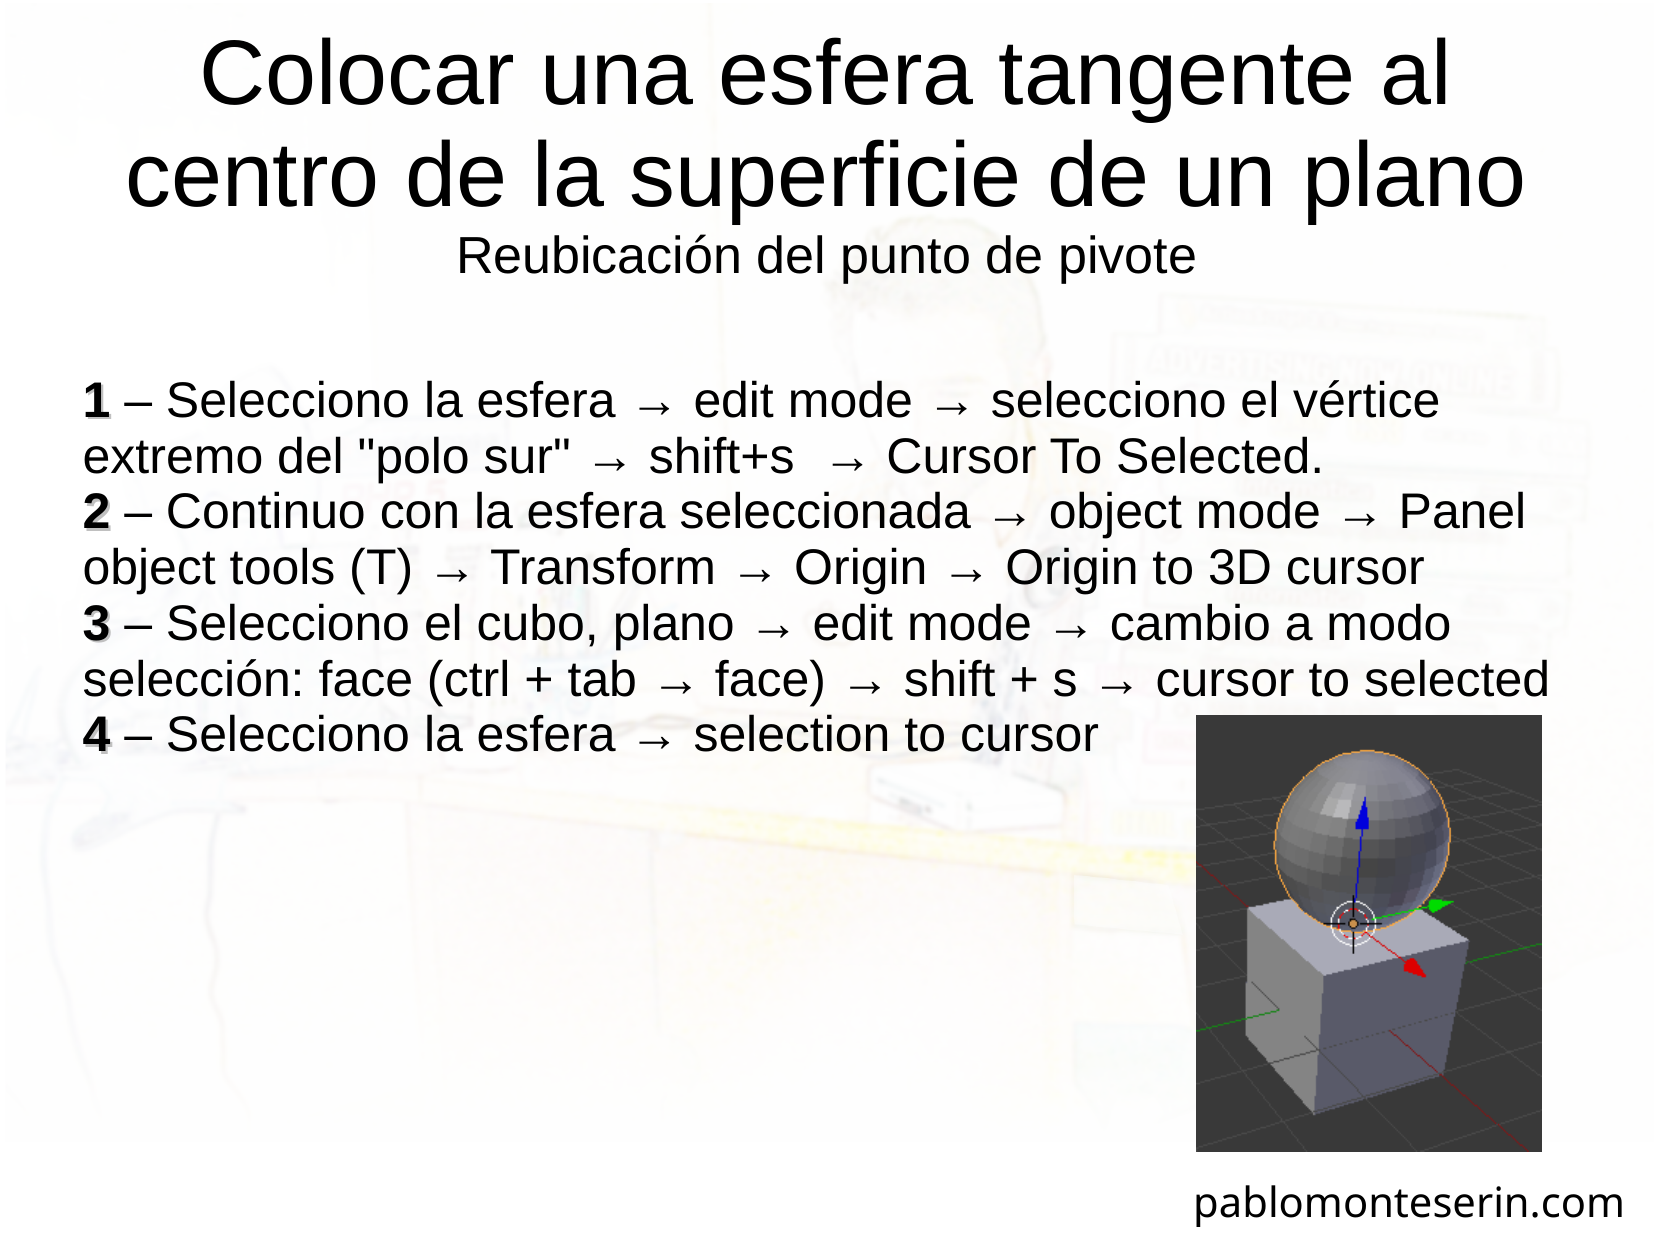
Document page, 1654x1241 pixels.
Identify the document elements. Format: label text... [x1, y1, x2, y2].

picture [5, 3, 1654, 1241]
title Colocar una esfera tangente al centro de la superficie de un plano Reubicación del punto de pivote [82, 20, 1571, 286]
subtitle 1 – Selecciono la esfera → edit mode → selecciono el vértice extremo del "polo sur" → shift+s → Cursor To Selected. 2 – Continuo con la esfera seleccionada → object mode → Panel object tools (T) → Transform → Origin → Origin to 3D cursor 3 – Selecciono el cubo, plano → edit mode → cambio a modo selección: face (ctrl + tab → face) → shift + s → cursor to selected 4 – Selecciono la esfera → selection to cursor [82, 337, 1571, 798]
